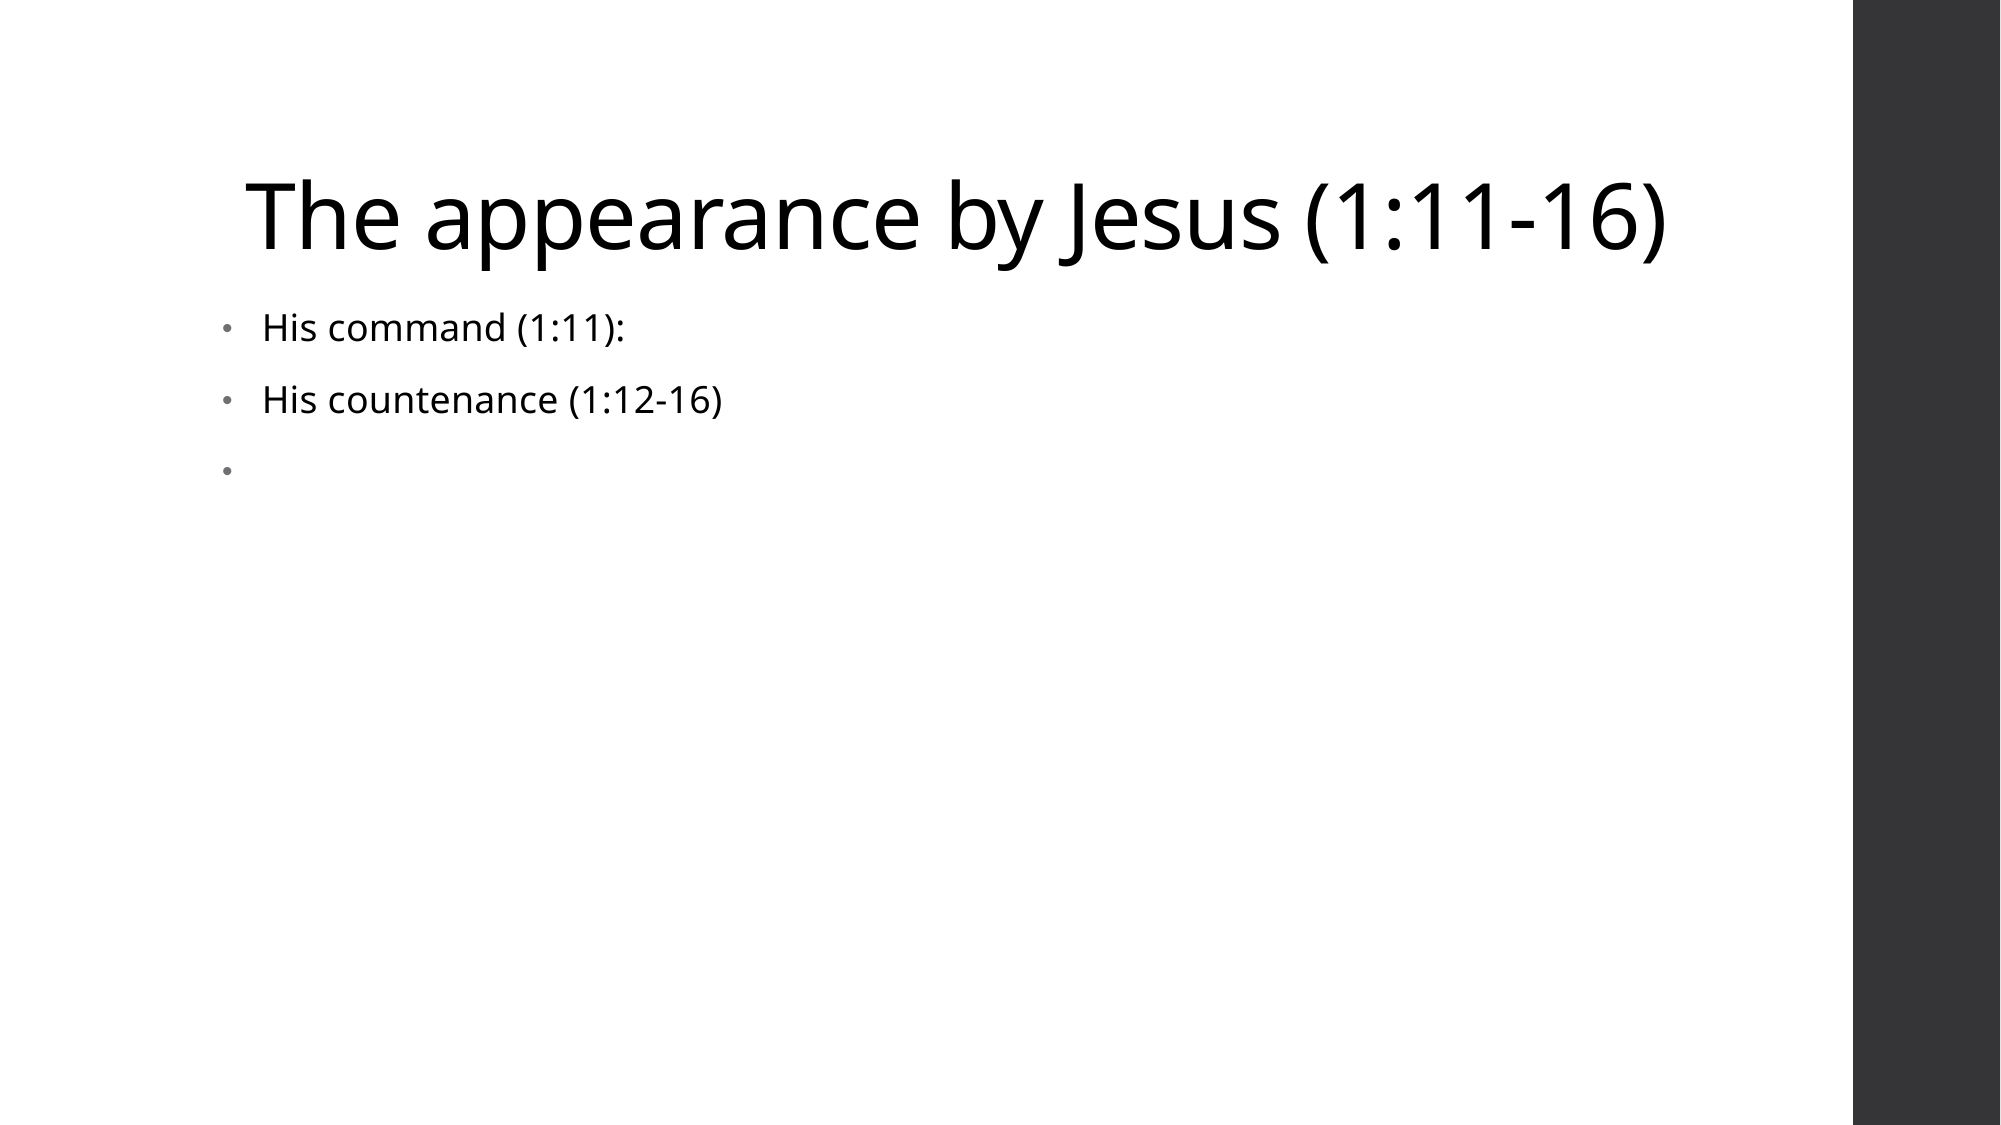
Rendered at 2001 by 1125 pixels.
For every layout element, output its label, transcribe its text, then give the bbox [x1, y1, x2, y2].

title The appearance by Jesus (1:11-16) [206, 60, 1797, 278]
list His command (1:11): His countenance (1:12-16) [206, 299, 1617, 1014]
